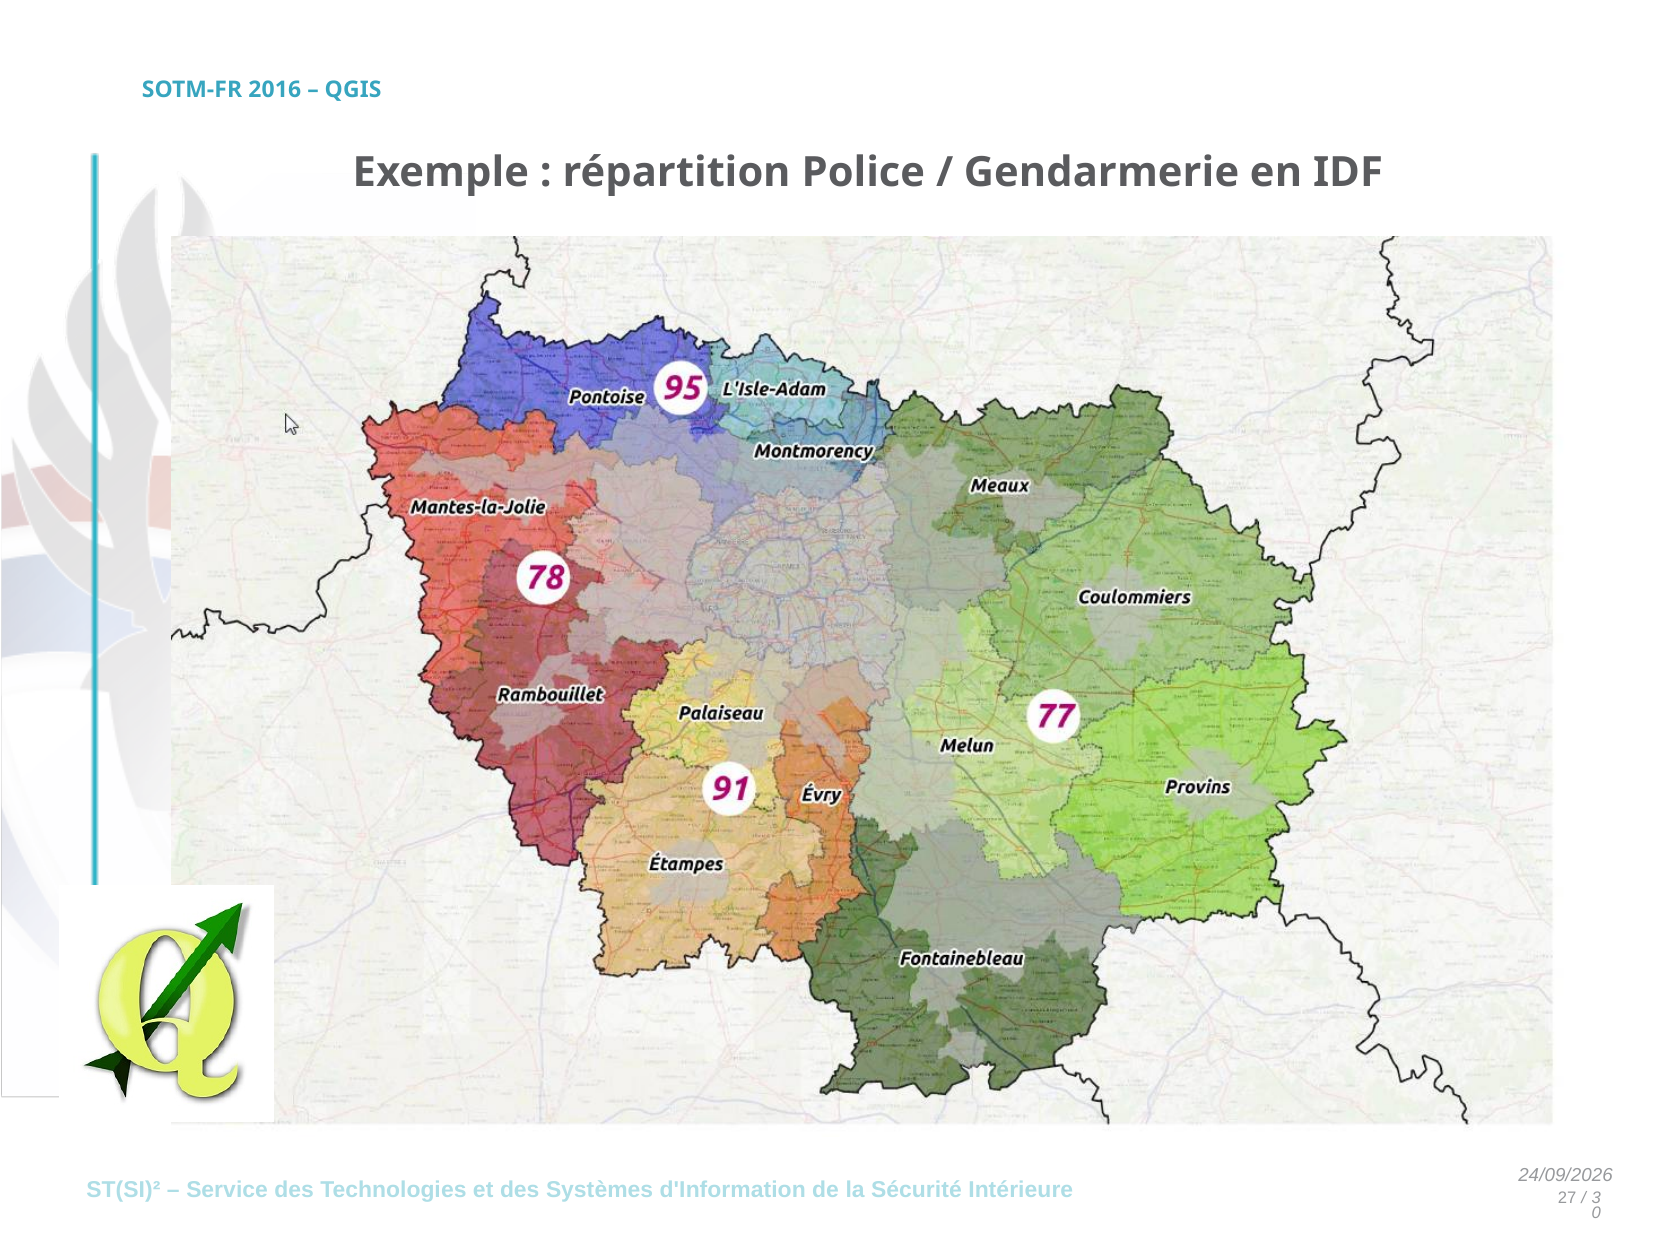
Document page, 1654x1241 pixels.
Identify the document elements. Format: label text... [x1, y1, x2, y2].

title SOTM-FR 2016 – QGIS [141, 70, 1571, 107]
list Exemple : répartition Police / Gendarmerie en IDF [118, 141, 1619, 1134]
picture [0, 86, 1571, 1176]
